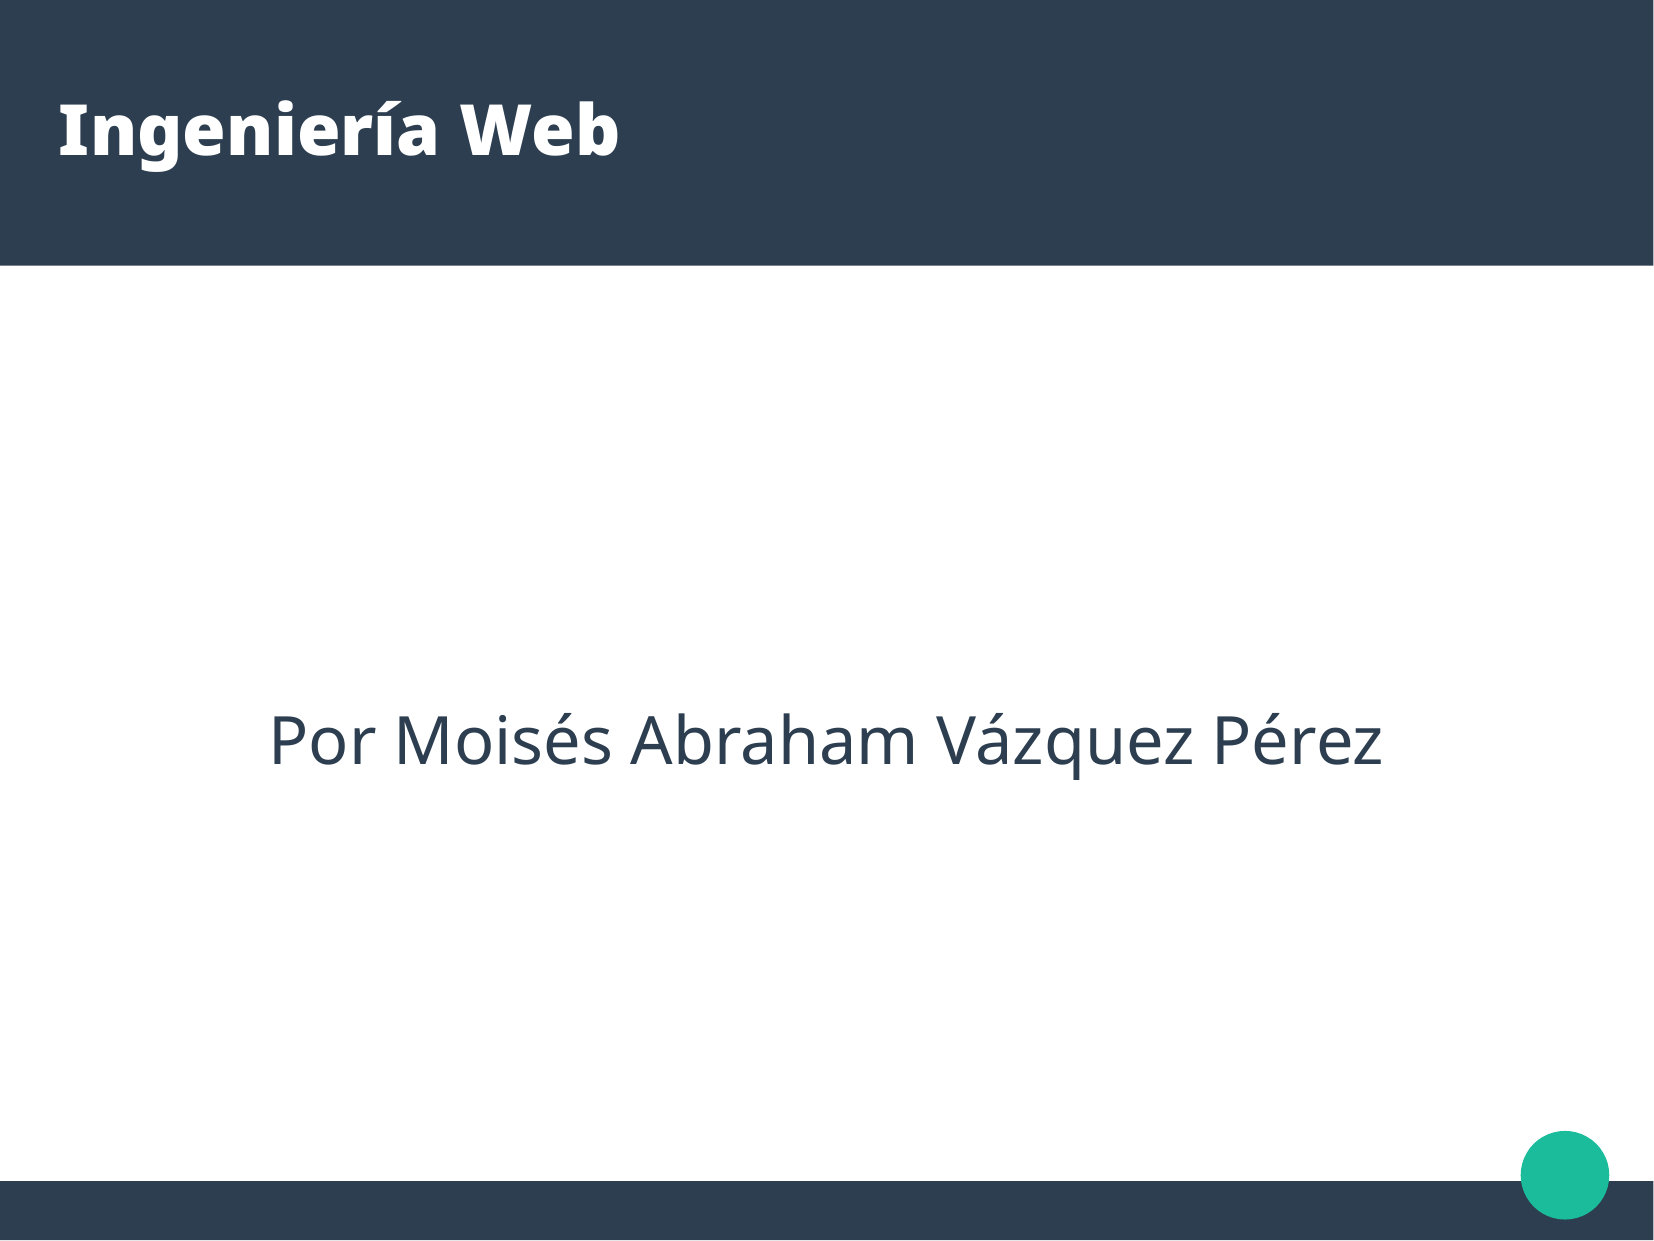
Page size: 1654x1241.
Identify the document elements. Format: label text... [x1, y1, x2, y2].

title Ingeniería Web [59, 49, 1595, 207]
subtitle Por Moisés Abraham Vázquez Pérez [59, 324, 1595, 1152]
